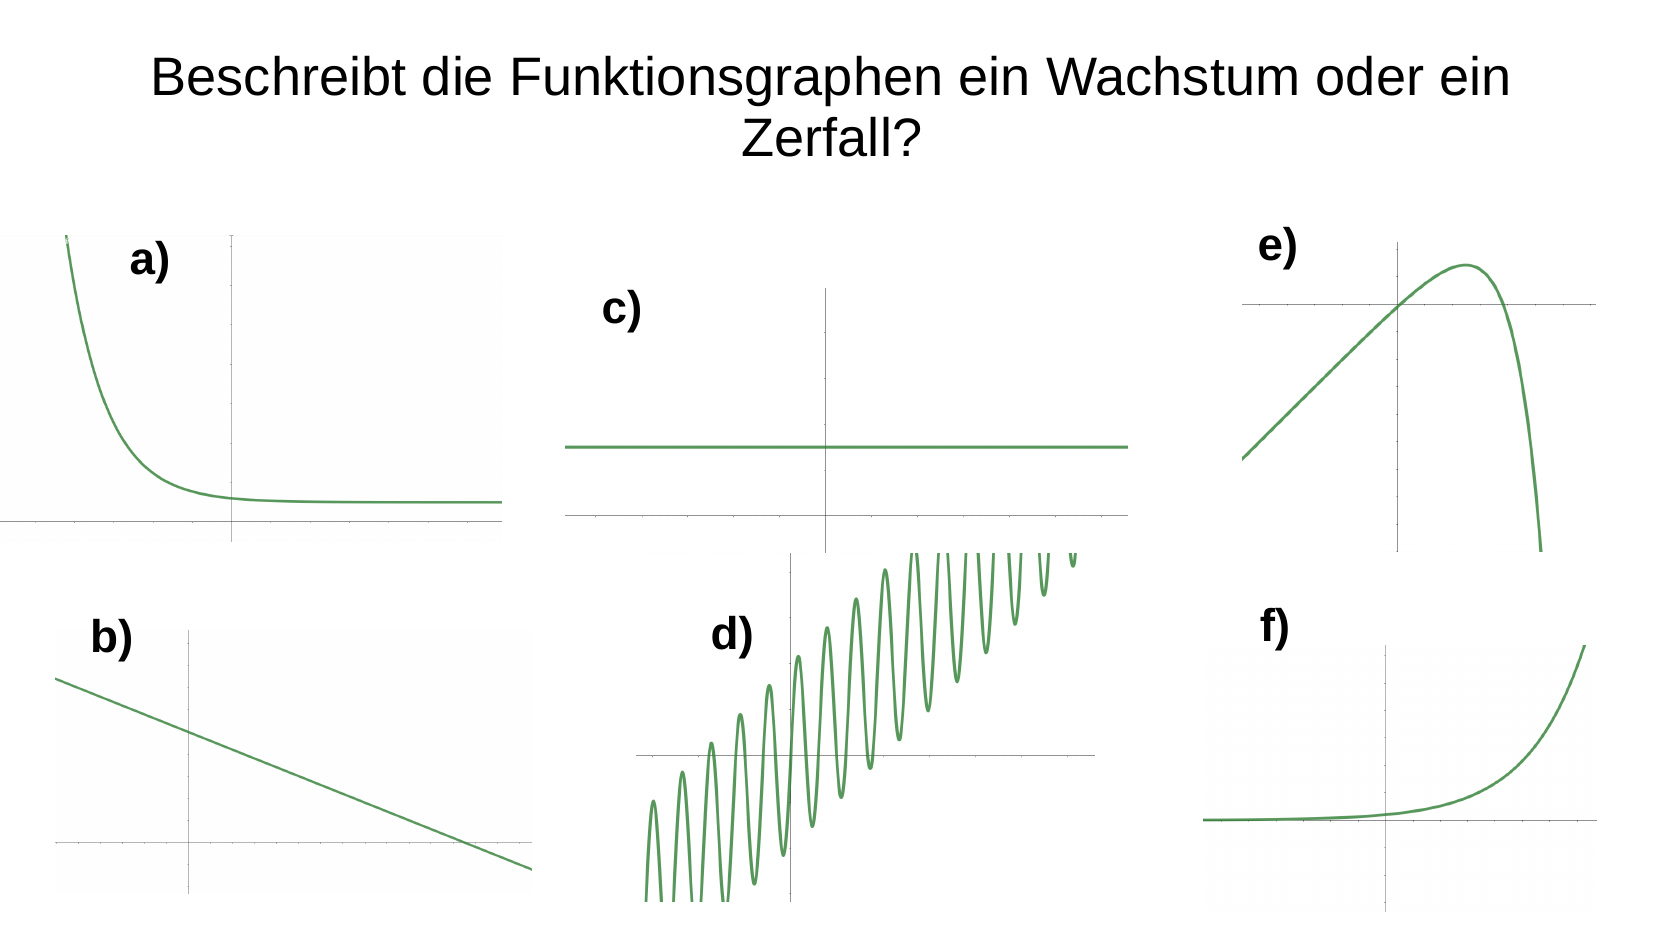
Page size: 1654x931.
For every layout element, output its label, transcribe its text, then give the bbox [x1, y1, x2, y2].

picture [1203, 645, 1597, 912]
picture [565, 288, 1128, 903]
picture [0, 235, 502, 542]
text_box a) [114, 225, 227, 293]
text_box c) [586, 274, 699, 341]
text_box e) [1242, 211, 1354, 278]
picture [1242, 242, 1596, 552]
text_box Beschreibt die Funktionsgraphen ein Wachstum oder ein Zerfall? [52, 39, 1611, 176]
text_box f) [1244, 592, 1357, 659]
text_box b) [75, 603, 187, 670]
picture [55, 630, 532, 894]
text_box d) [695, 600, 808, 667]
